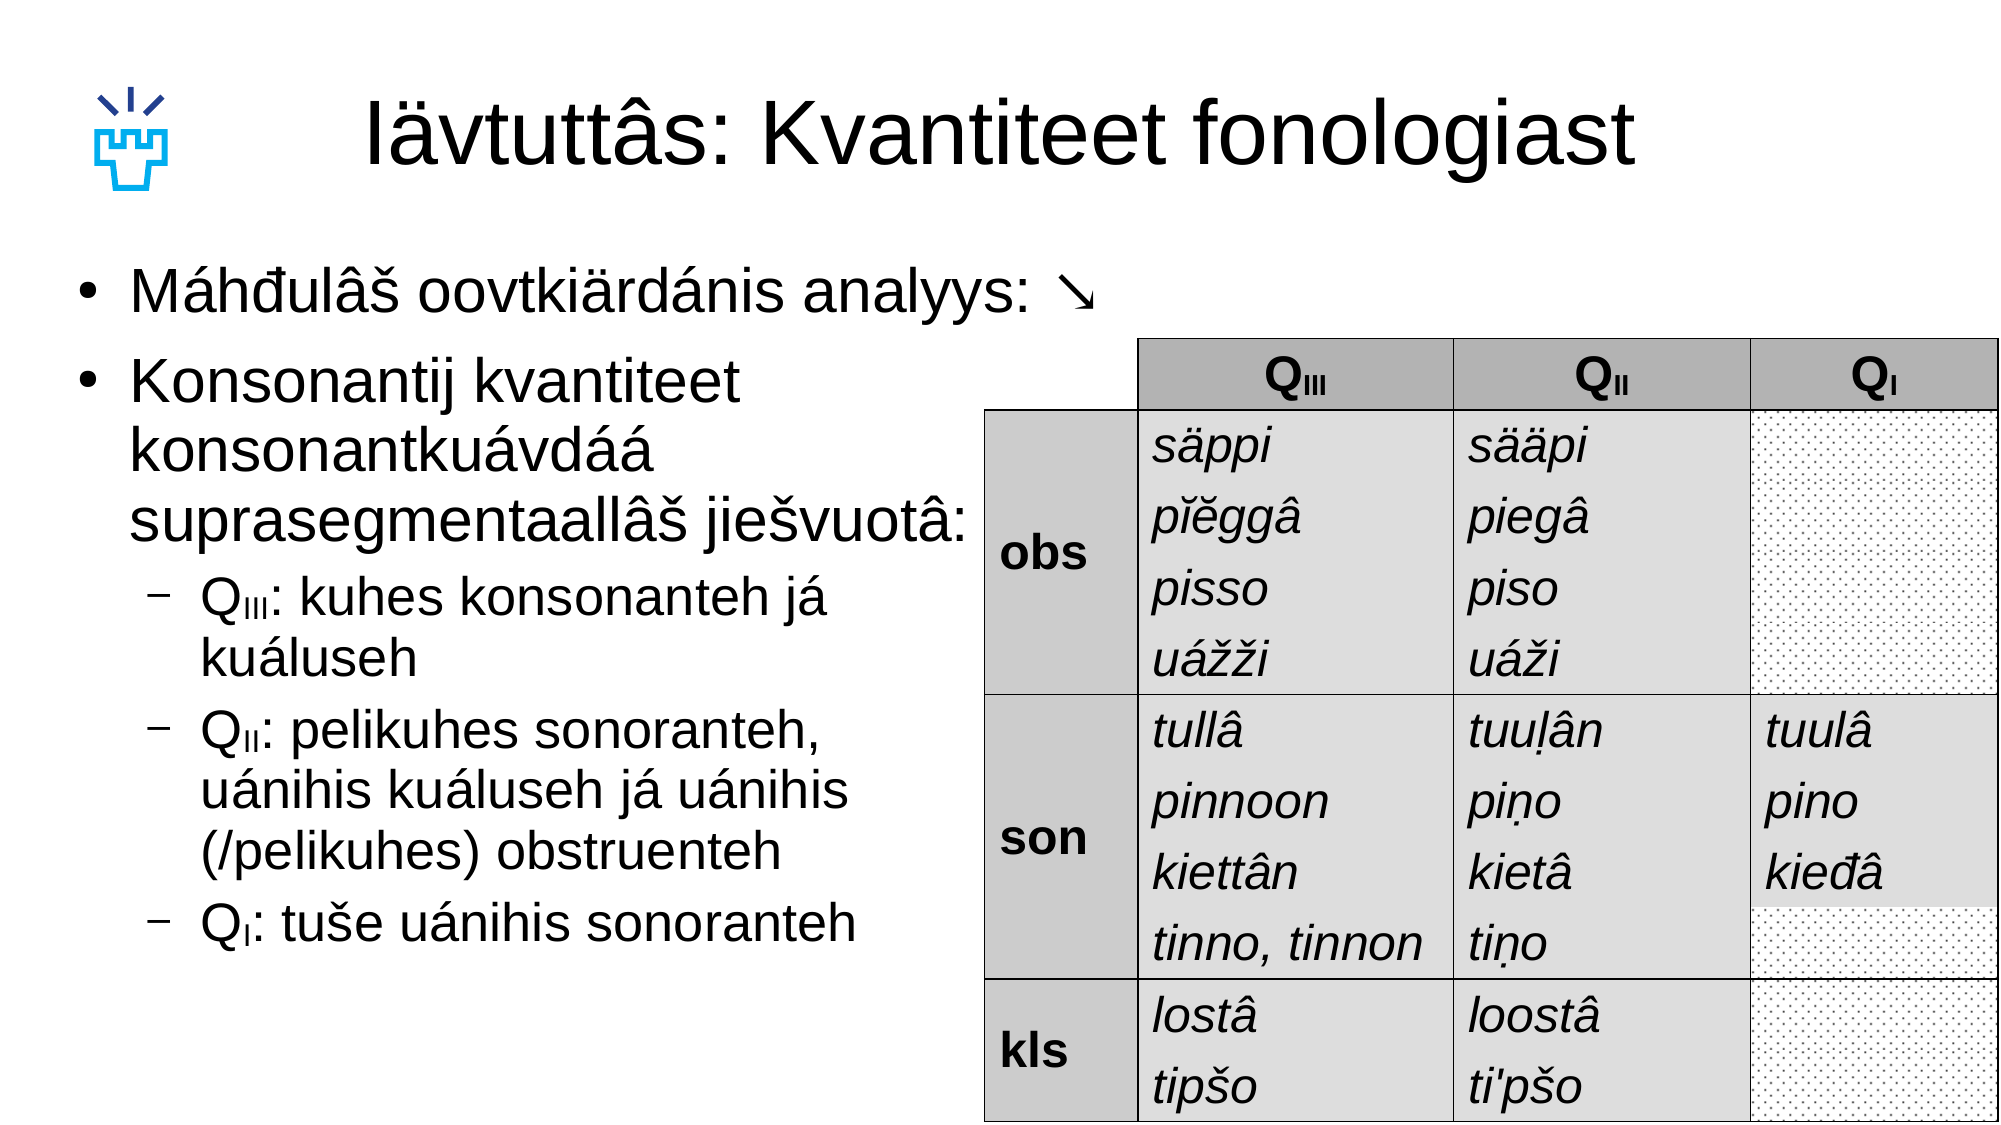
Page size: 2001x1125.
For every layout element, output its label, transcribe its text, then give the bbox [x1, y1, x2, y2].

table_cell [1751, 411, 1997, 481]
table_cell säppi [1139, 411, 1453, 481]
table_cell kietâ [1454, 837, 1750, 908]
table_cell pĭĕggâ [1139, 481, 1453, 552]
table_cell ti'pšo [1454, 1050, 1750, 1121]
table_cell kls [985, 980, 1137, 1121]
table_cell uážži [1139, 623, 1453, 694]
table_cell tiṇo [1454, 908, 1750, 978]
title Iävtuttâs: Kvantiteet fonologiast [188, 30, 1812, 236]
table_cell [1751, 552, 1997, 623]
table_cell tuuḷân [1454, 695, 1750, 766]
table_cell tullâ [1139, 695, 1453, 766]
table_cell tipšo [1139, 1050, 1453, 1121]
table_header QI [1751, 339, 1997, 409]
table_cell piṇo [1454, 766, 1750, 837]
list Máhđulâš oovtkiärdánis analyys: ↘ Konsonantij kvantiteet konsonantkuávdáá suprasegmentaallâš jiešvuotâ: QIII: kuhes konsonanteh já kuáluseh QII: pelikuhes sonoranteh, uánihis kuáluseh já uánihis (/pelikuhes) obstruenteh QI: tuše uánihis sonoranteh [59, 255, 1991, 1069]
table_cell [1751, 481, 1997, 552]
table_cell piso [1454, 552, 1750, 623]
table_cell [1751, 623, 1997, 694]
table_cell tuulâ [1751, 695, 1997, 766]
table_cell [1751, 980, 1997, 1050]
table_cell [1751, 908, 1997, 978]
table_cell piegâ [1454, 481, 1750, 552]
table_cell uáži [1454, 623, 1750, 694]
table_cell pinnoon [1139, 766, 1453, 837]
table_header QII [1454, 339, 1750, 409]
table_cell kieđâ [1751, 837, 1997, 908]
table_cell kiettân [1139, 837, 1453, 908]
table_cell tinno, tinnon [1139, 908, 1453, 978]
table_cell son [985, 695, 1137, 978]
table_cell lostâ [1139, 980, 1453, 1050]
table_cell pisso [1139, 552, 1453, 623]
table_cell [1751, 1050, 1997, 1121]
table_cell loostâ [1454, 980, 1750, 1050]
table_cell obs [985, 411, 1137, 694]
table_header [985, 339, 1137, 409]
table_cell pino [1751, 766, 1997, 837]
table_header QIII [1139, 339, 1453, 409]
table_cell sääpi [1454, 411, 1750, 481]
